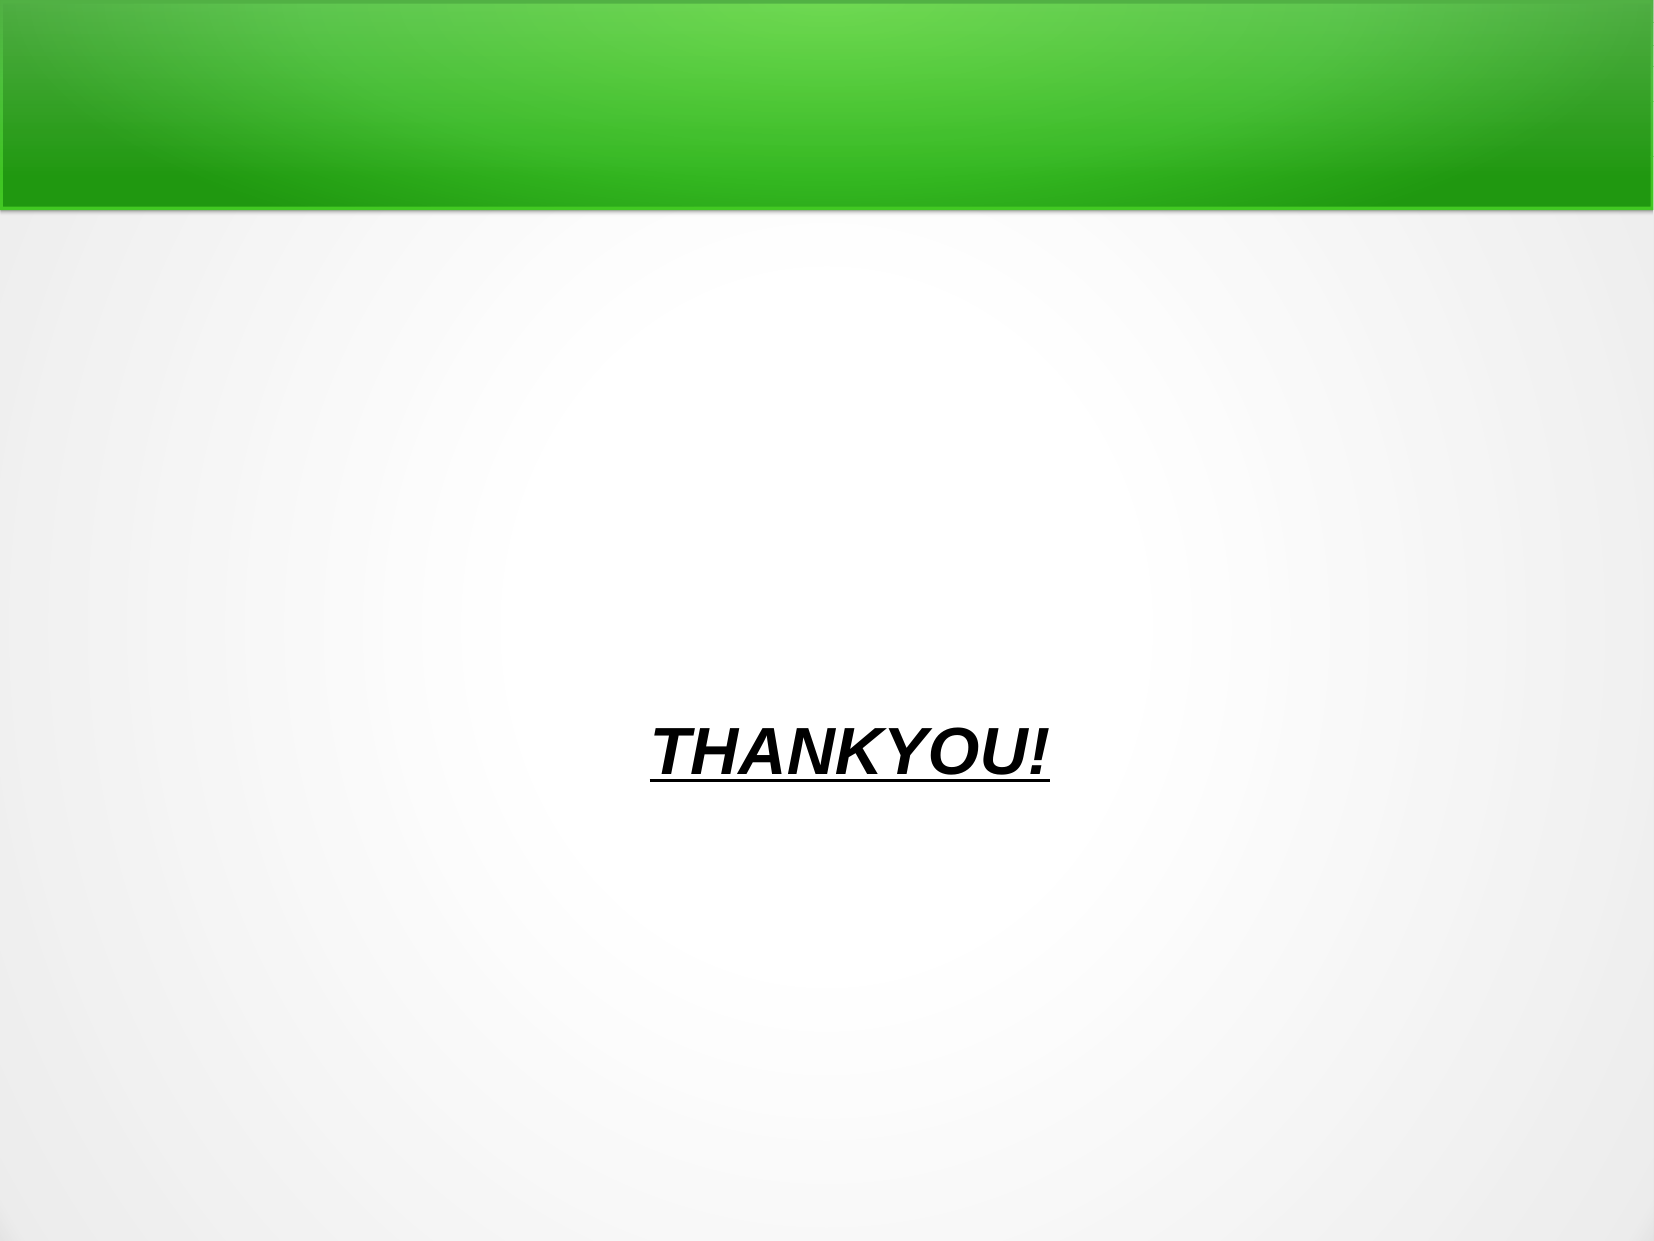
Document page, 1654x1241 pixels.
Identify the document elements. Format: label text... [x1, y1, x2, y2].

list THANKYOU! [82, 299, 1571, 1019]
